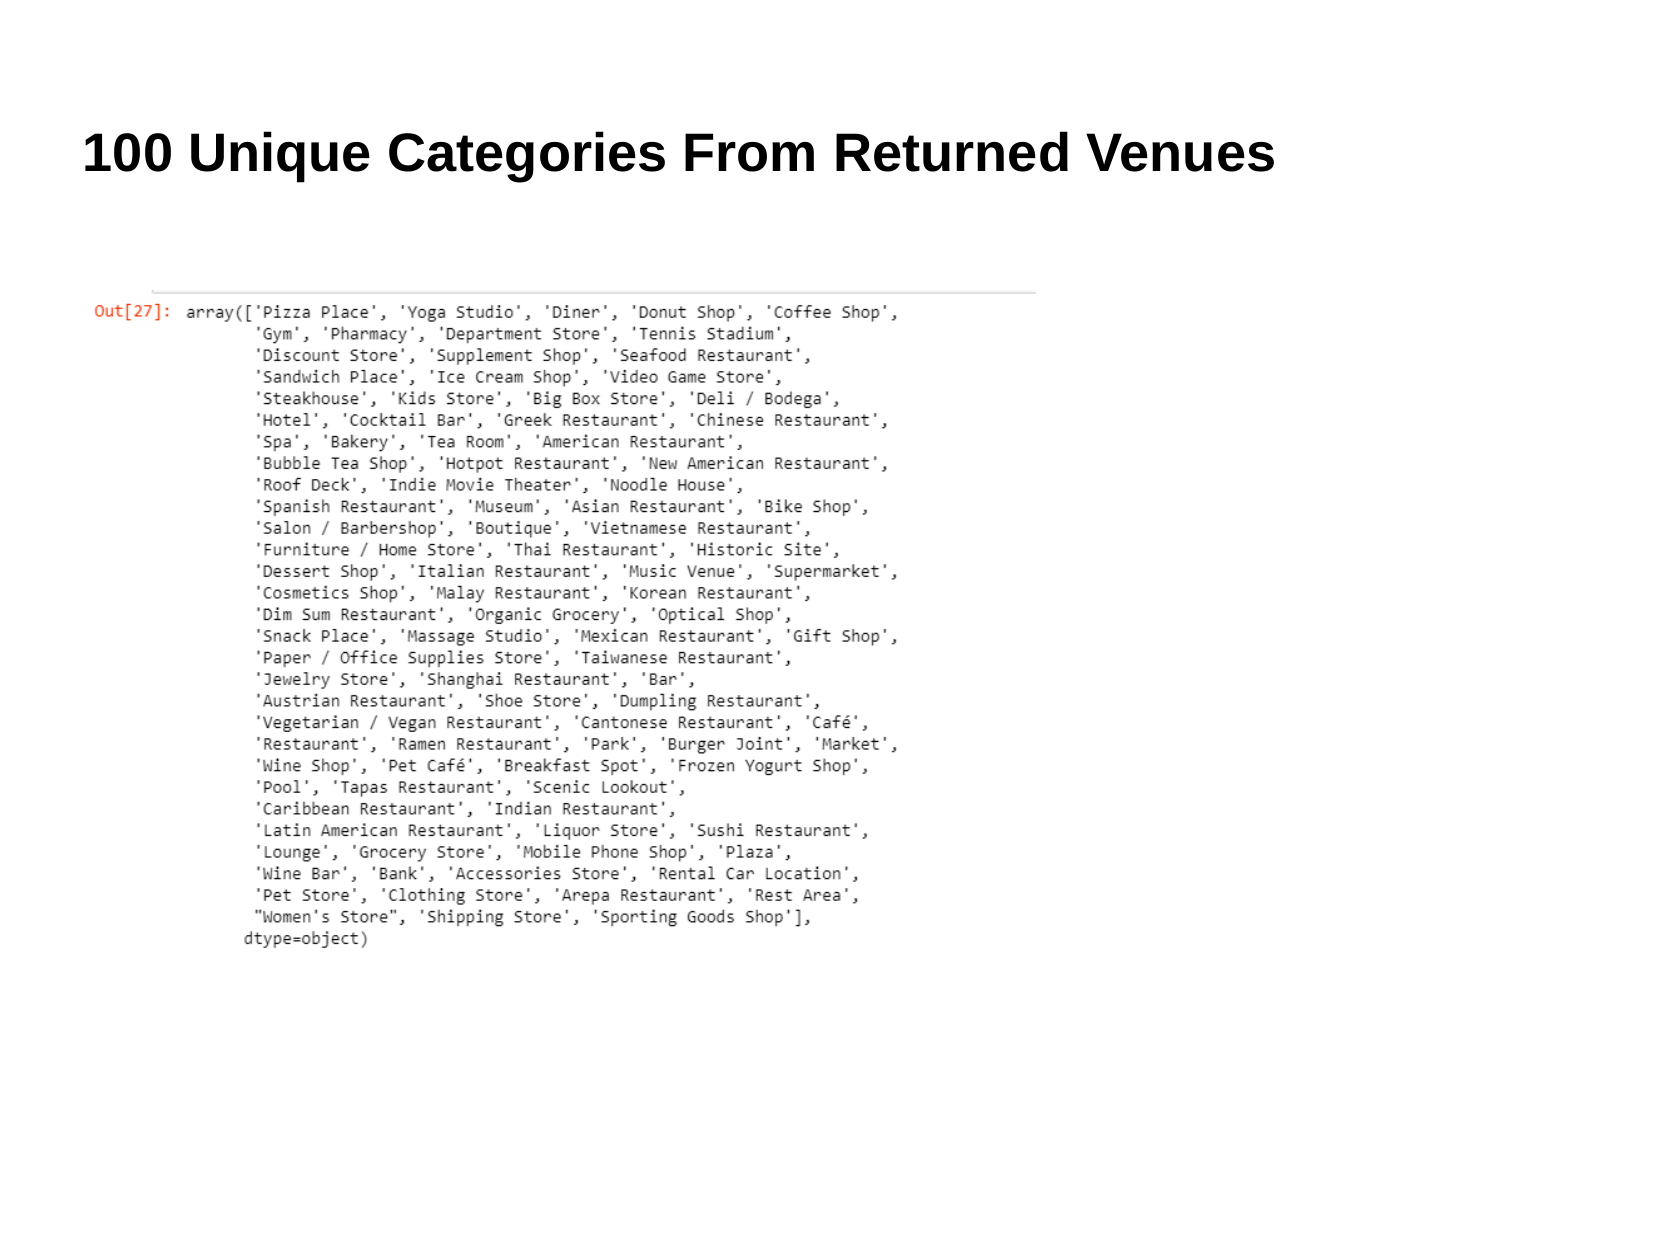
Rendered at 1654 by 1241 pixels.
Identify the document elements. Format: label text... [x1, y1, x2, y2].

picture [83, 290, 1036, 967]
title 100 Unique Categories From Returned Venues [82, 49, 1571, 257]
